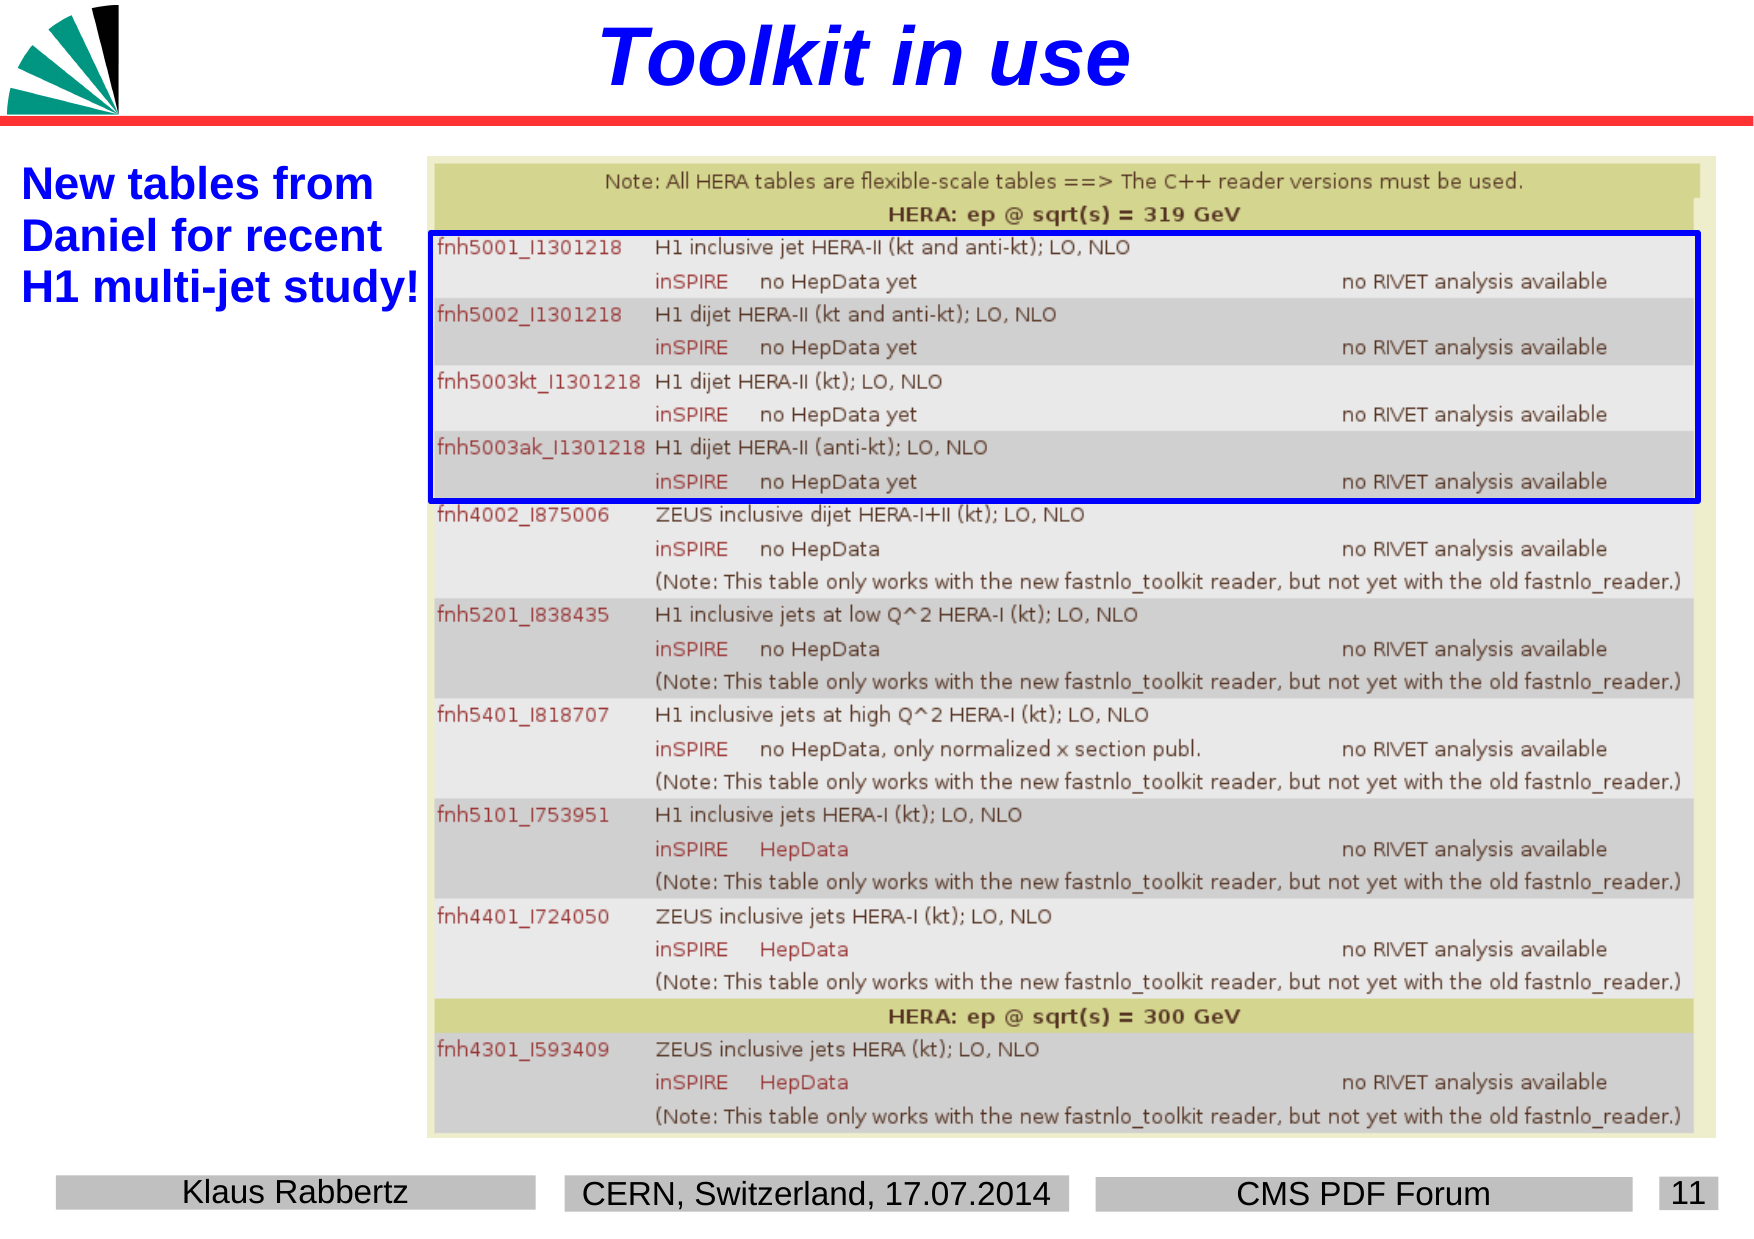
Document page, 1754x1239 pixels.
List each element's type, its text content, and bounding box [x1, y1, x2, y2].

title Toolkit in use [123, 0, 1606, 114]
picture [433, 236, 1695, 498]
picture [427, 156, 1716, 1138]
picture [7, 5, 119, 116]
text_box New tables from Daniel for recent H1 multi-jet study! [9, 152, 437, 319]
